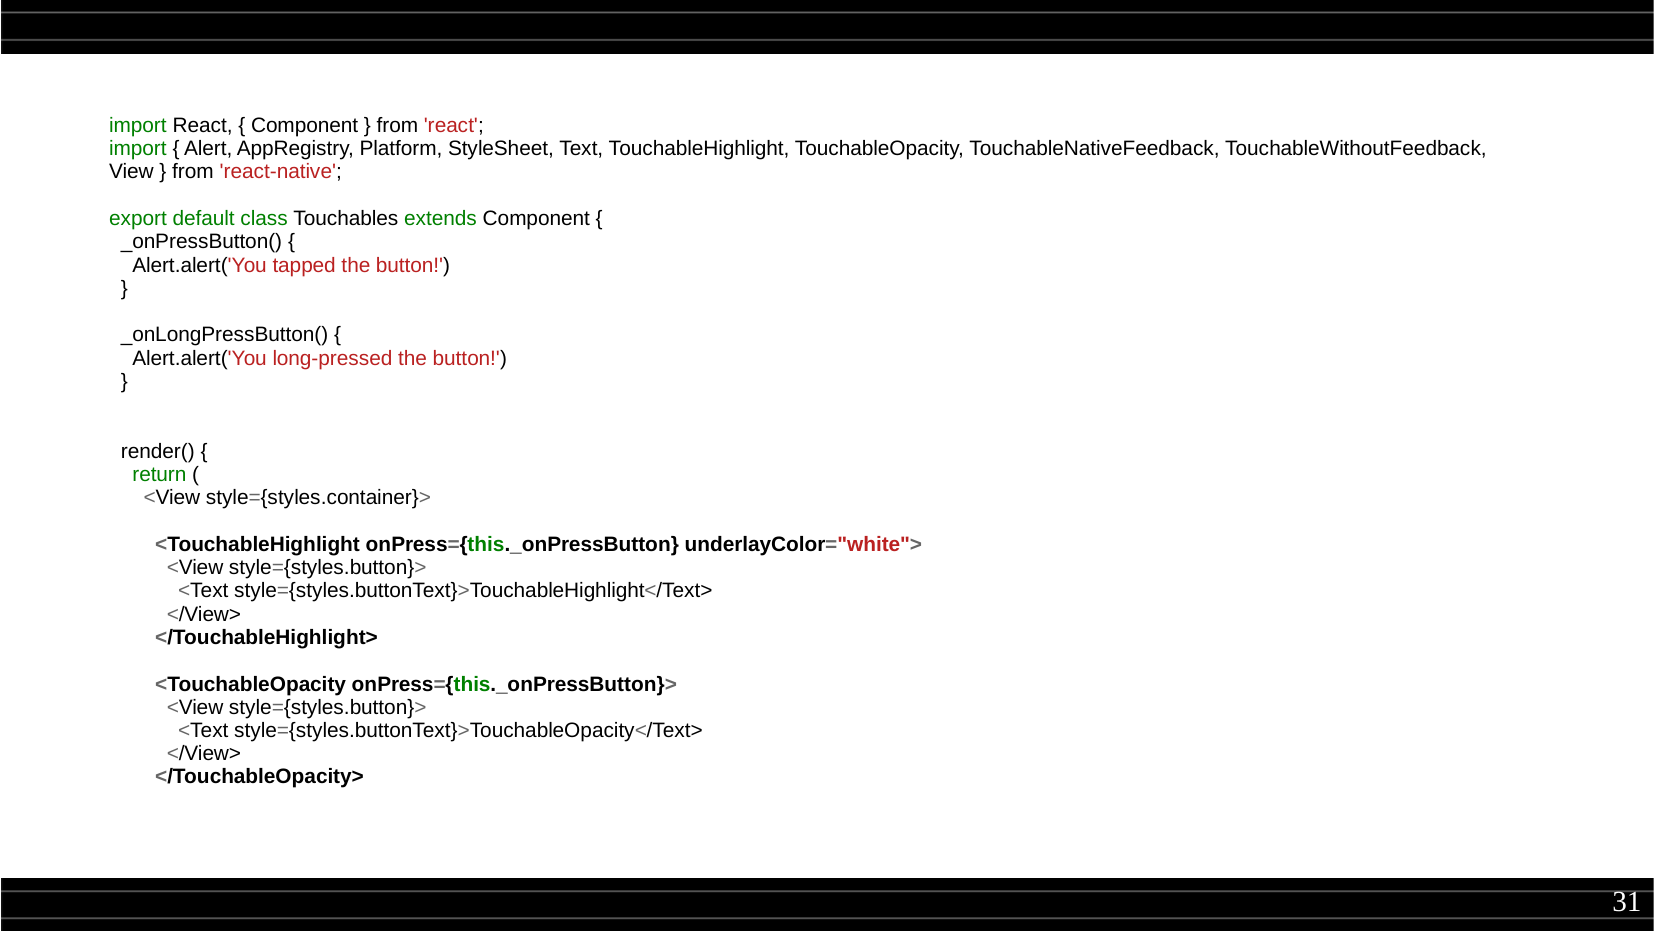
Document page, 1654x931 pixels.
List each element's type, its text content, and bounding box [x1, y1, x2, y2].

picture [1, 0, 1654, 54]
picture [1, 878, 1654, 931]
text_box import React, { Component } from 'react'; import { Alert, AppRegistry, Platform, StyleSheet, Text, TouchableHighlight, TouchableOpacity, TouchableNativeFeedback, TouchableWithoutFeedback, View } from 'react-native'; export default class Touchables extends Component { _onPressButton() { Alert.alert('You tapped the button!') } _onLongPressButton() { Alert.alert('You long-pressed the button!') } render() { return ( <View style={styles.container}> <TouchableHighlight onPress={this._onPressButton} underlayColor="white"> <View style={styles.button}> <Text style={styles.buttonText}>TouchableHighlight</Text> </View> </TouchableHighlight> <TouchableOpacity onPress={this._onPressButton}> <View style={styles.button}> <Text style={styles.buttonText}>TouchableOpacity</Text> </View> </TouchableOpacity> [94, 106, 1536, 843]
